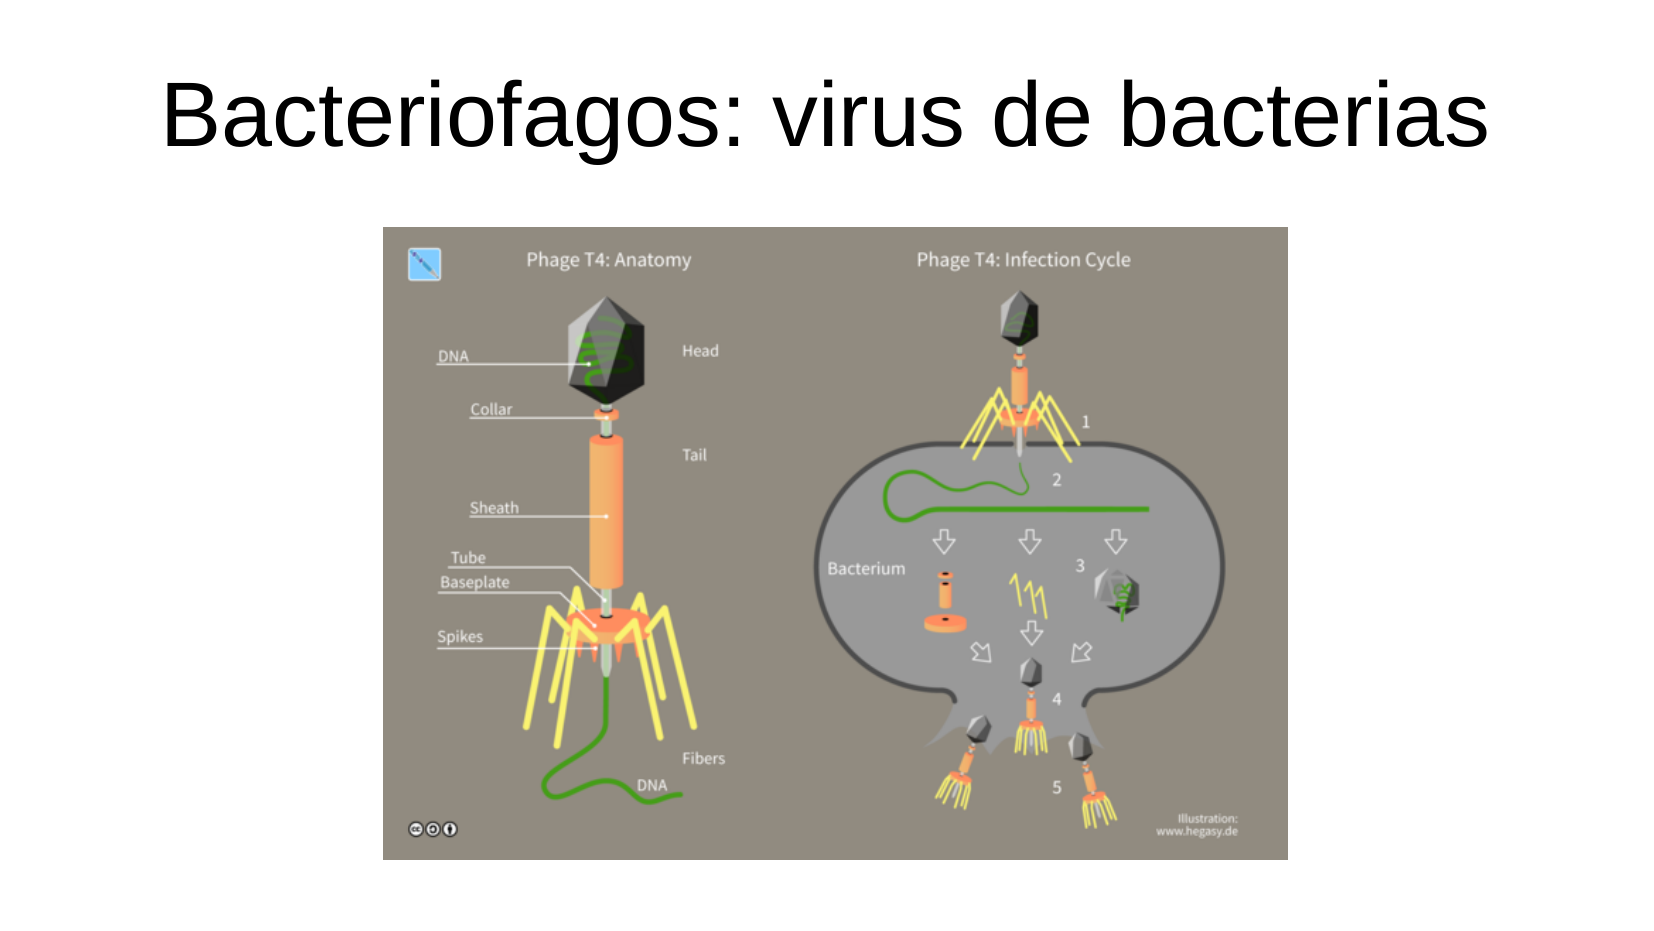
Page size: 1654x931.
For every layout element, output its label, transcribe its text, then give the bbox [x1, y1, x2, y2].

picture [383, 227, 1288, 860]
title Bacteriofagos: virus de bacterias [82, 37, 1571, 193]
